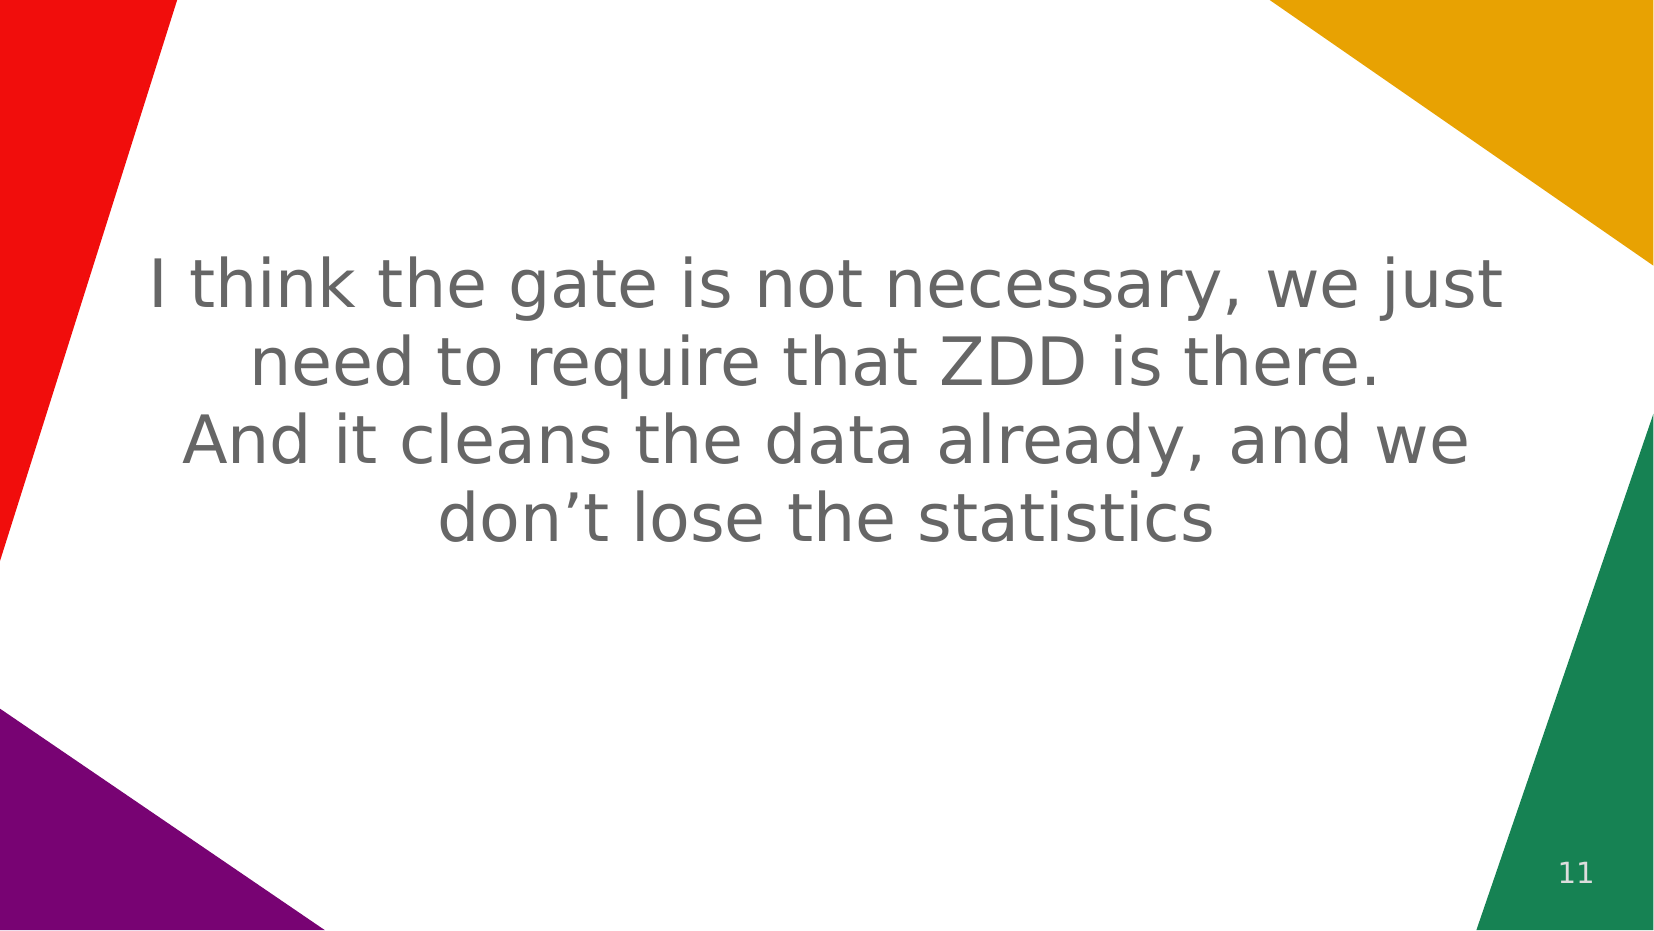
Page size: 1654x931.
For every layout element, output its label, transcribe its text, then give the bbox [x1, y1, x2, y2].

subtitle I think the gate is not necessary, we just need to require that ZDD is there. And it cleans the data already, and we don’t lose the statistics [118, 59, 1536, 744]
